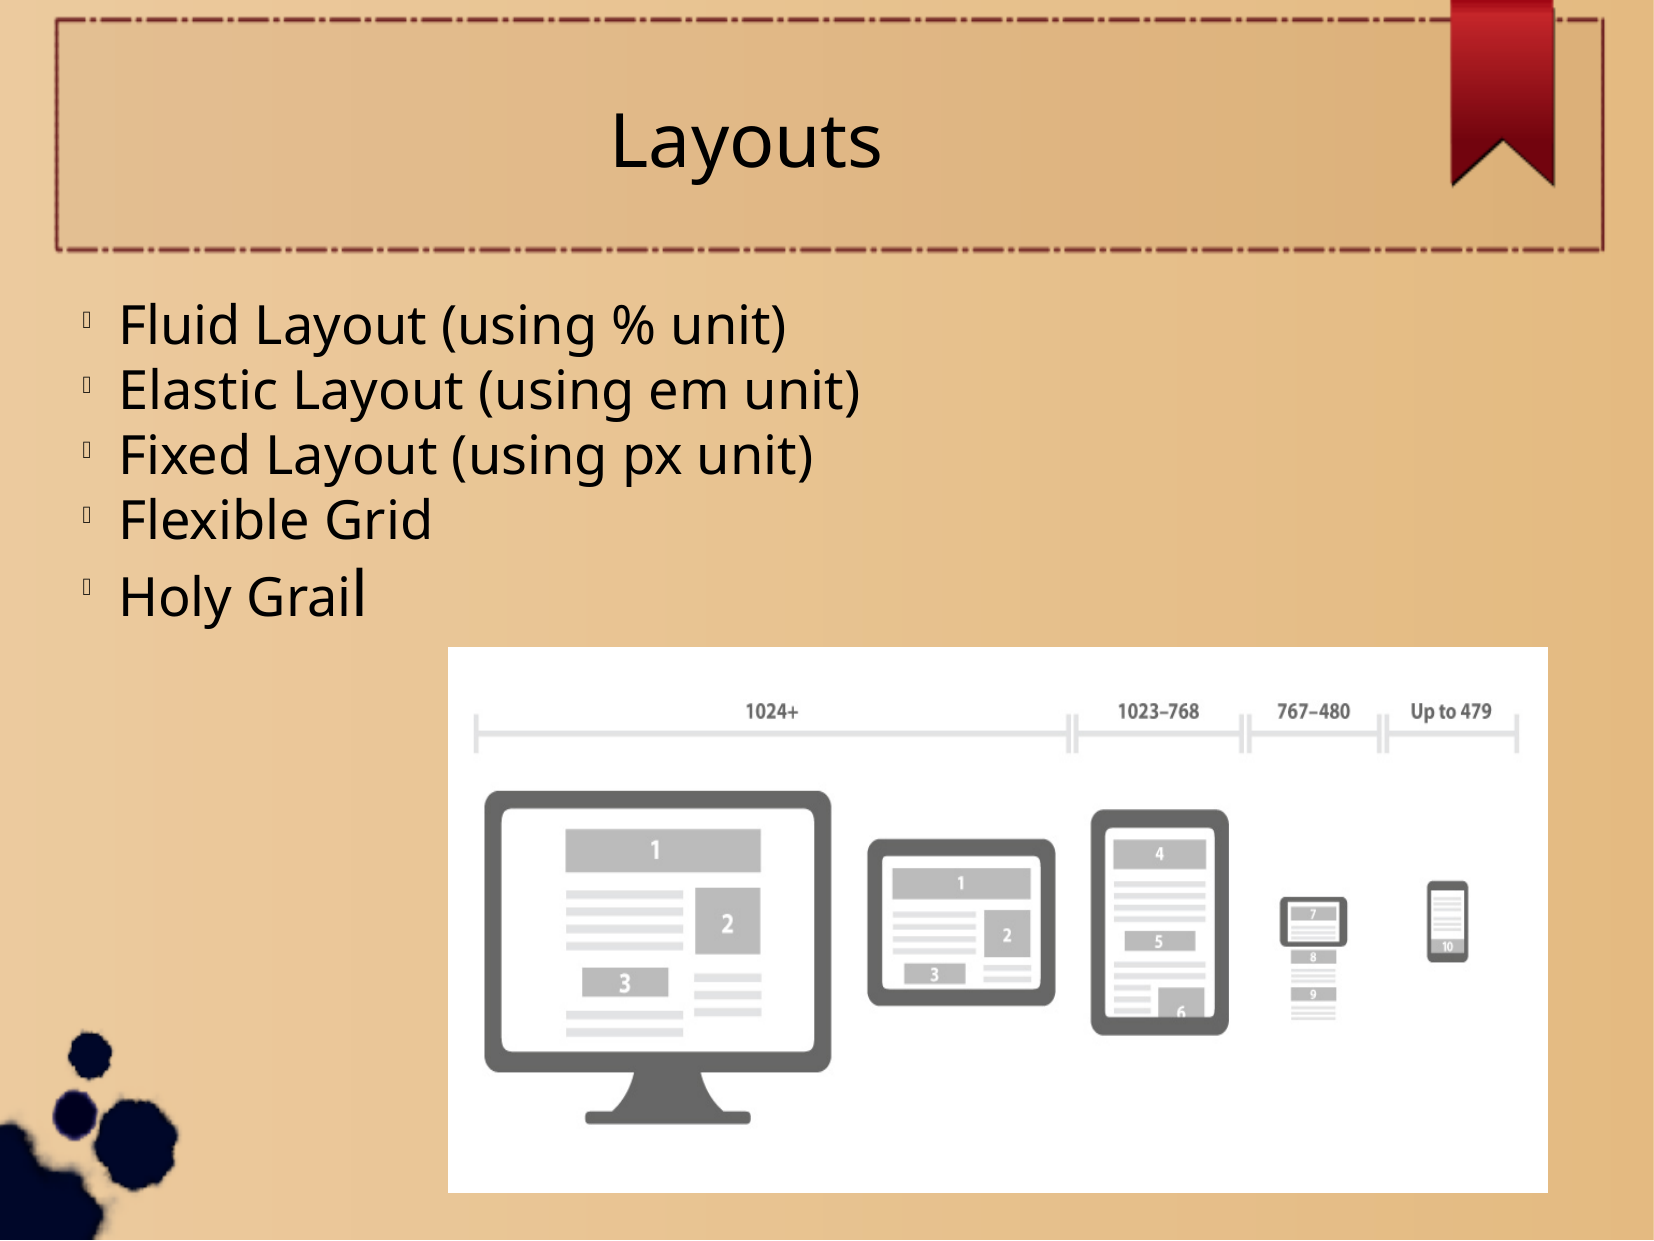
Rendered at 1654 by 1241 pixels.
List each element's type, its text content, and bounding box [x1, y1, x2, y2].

picture [0, 0, 1654, 1240]
text_box Fluid Layout (using % unit) Elastic Layout (using em unit) Fixed Layout (using px unit) Flexible Grid Holy Grail [82, 290, 1571, 1010]
text_box Layouts [82, 47, 1412, 229]
